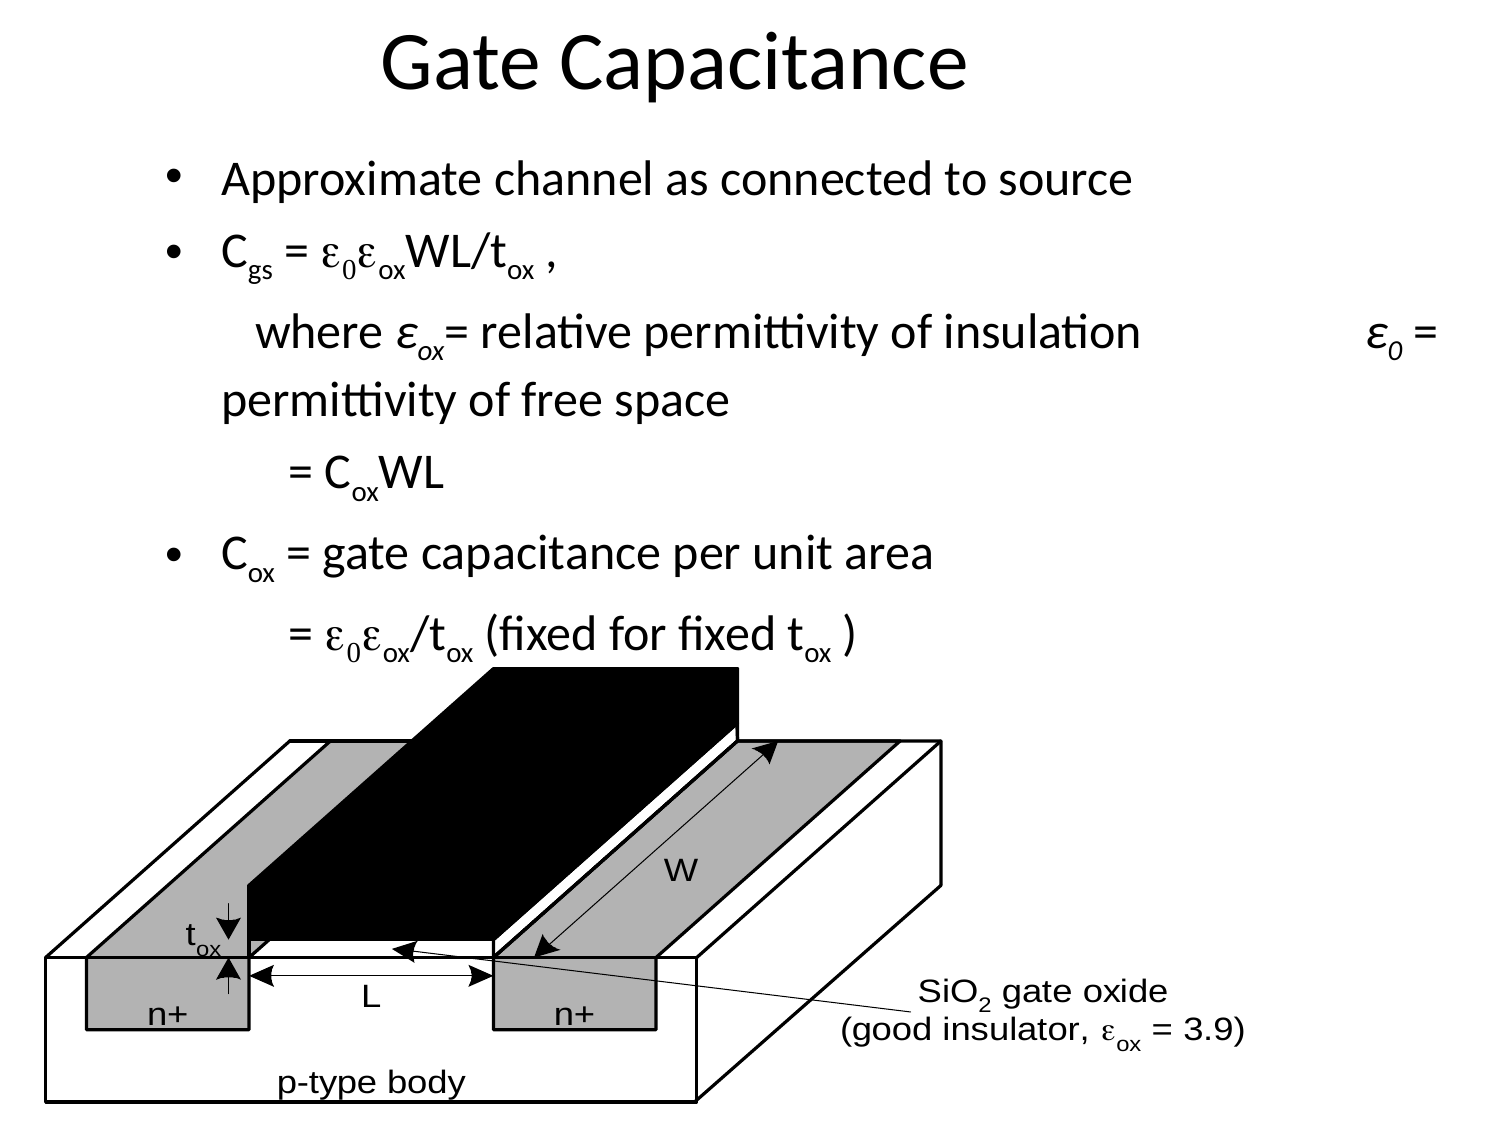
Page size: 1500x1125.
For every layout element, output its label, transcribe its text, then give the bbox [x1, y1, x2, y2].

list Approximate channel as connected to source Cgs = oxWL/tox , where εox= relative permittivity of insulation ε0 = permittivity of free space = CoxWL Cox = gate capacitance per unit area = ox/tox (fixed for fixed tox ) [150, 137, 1500, 888]
chart [37, 661, 1375, 1111]
title Gate Capacitance [37, 0, 1313, 113]
